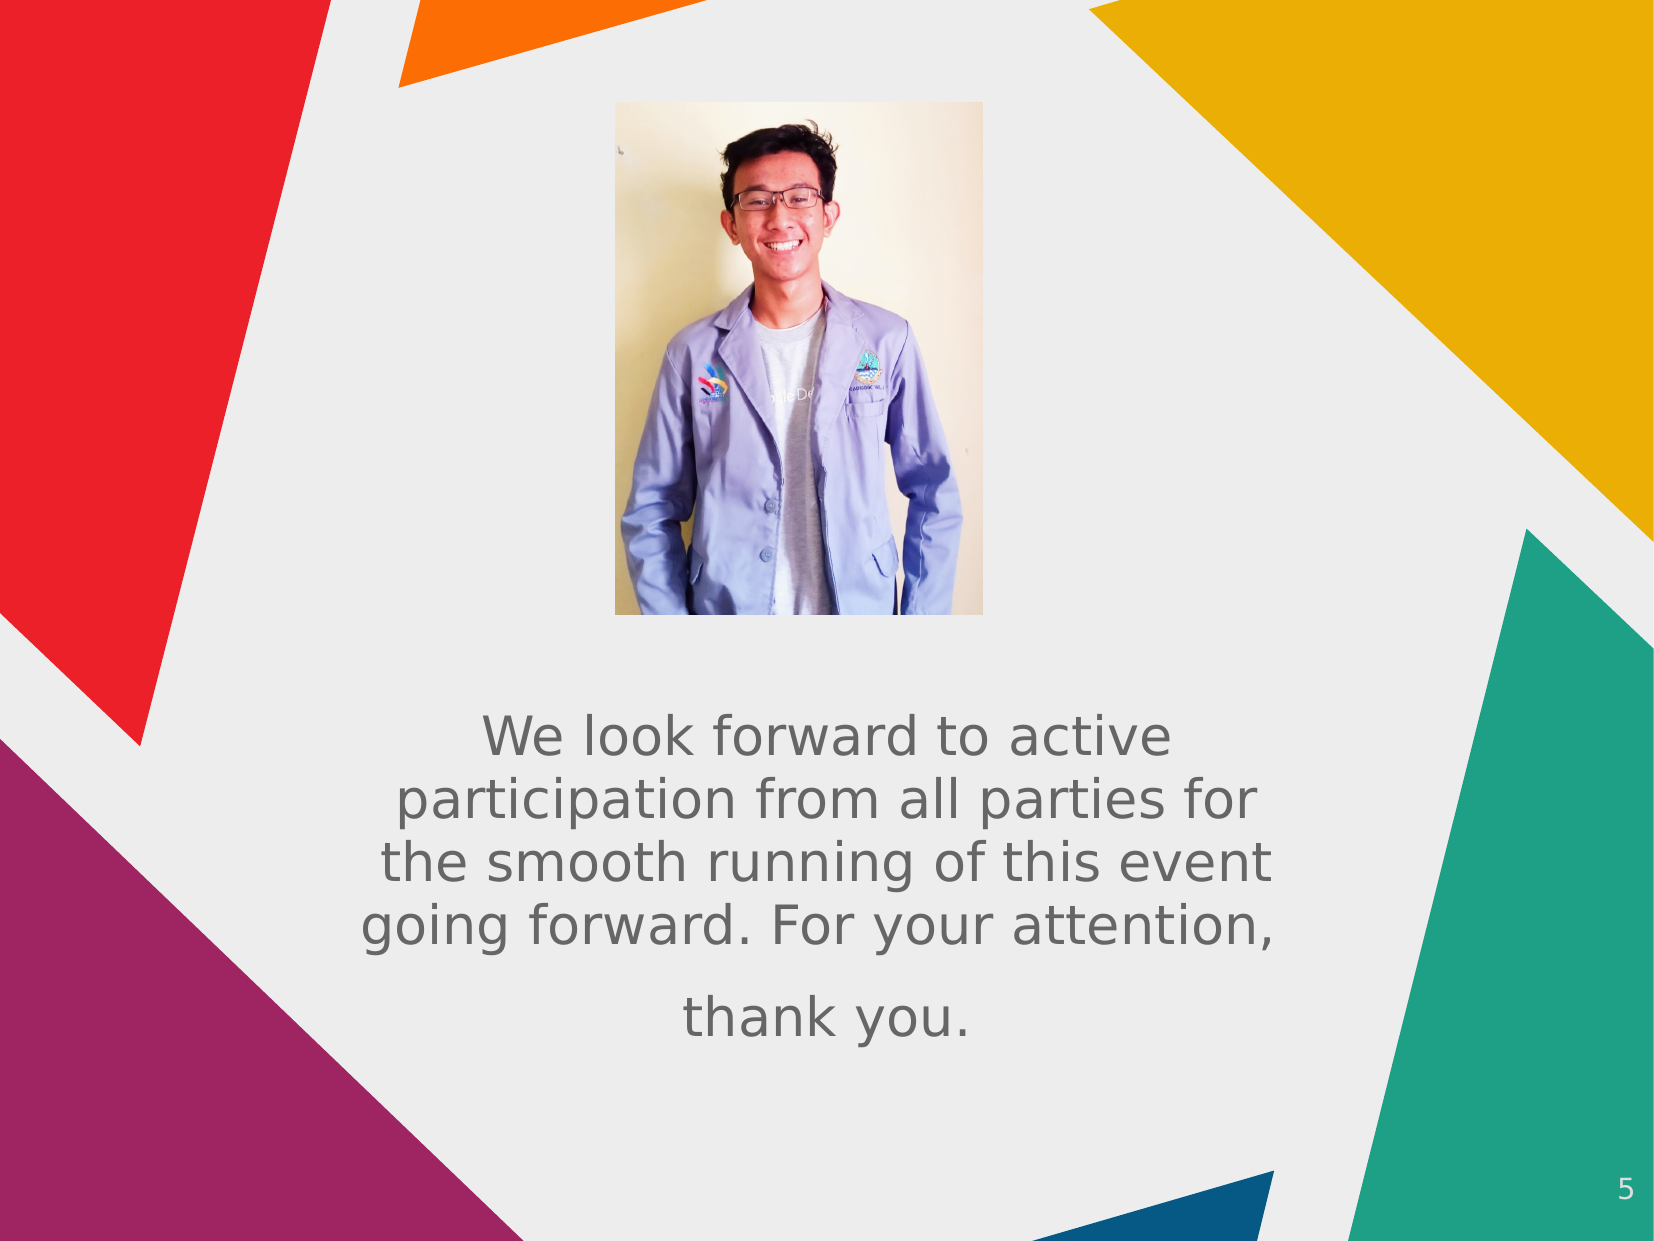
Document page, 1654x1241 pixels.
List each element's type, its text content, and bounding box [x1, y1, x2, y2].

list We look forward to active participation from all parties for the smooth running of this event going forward. For your attention, thank you. [278, 705, 1306, 1120]
picture [615, 102, 983, 616]
